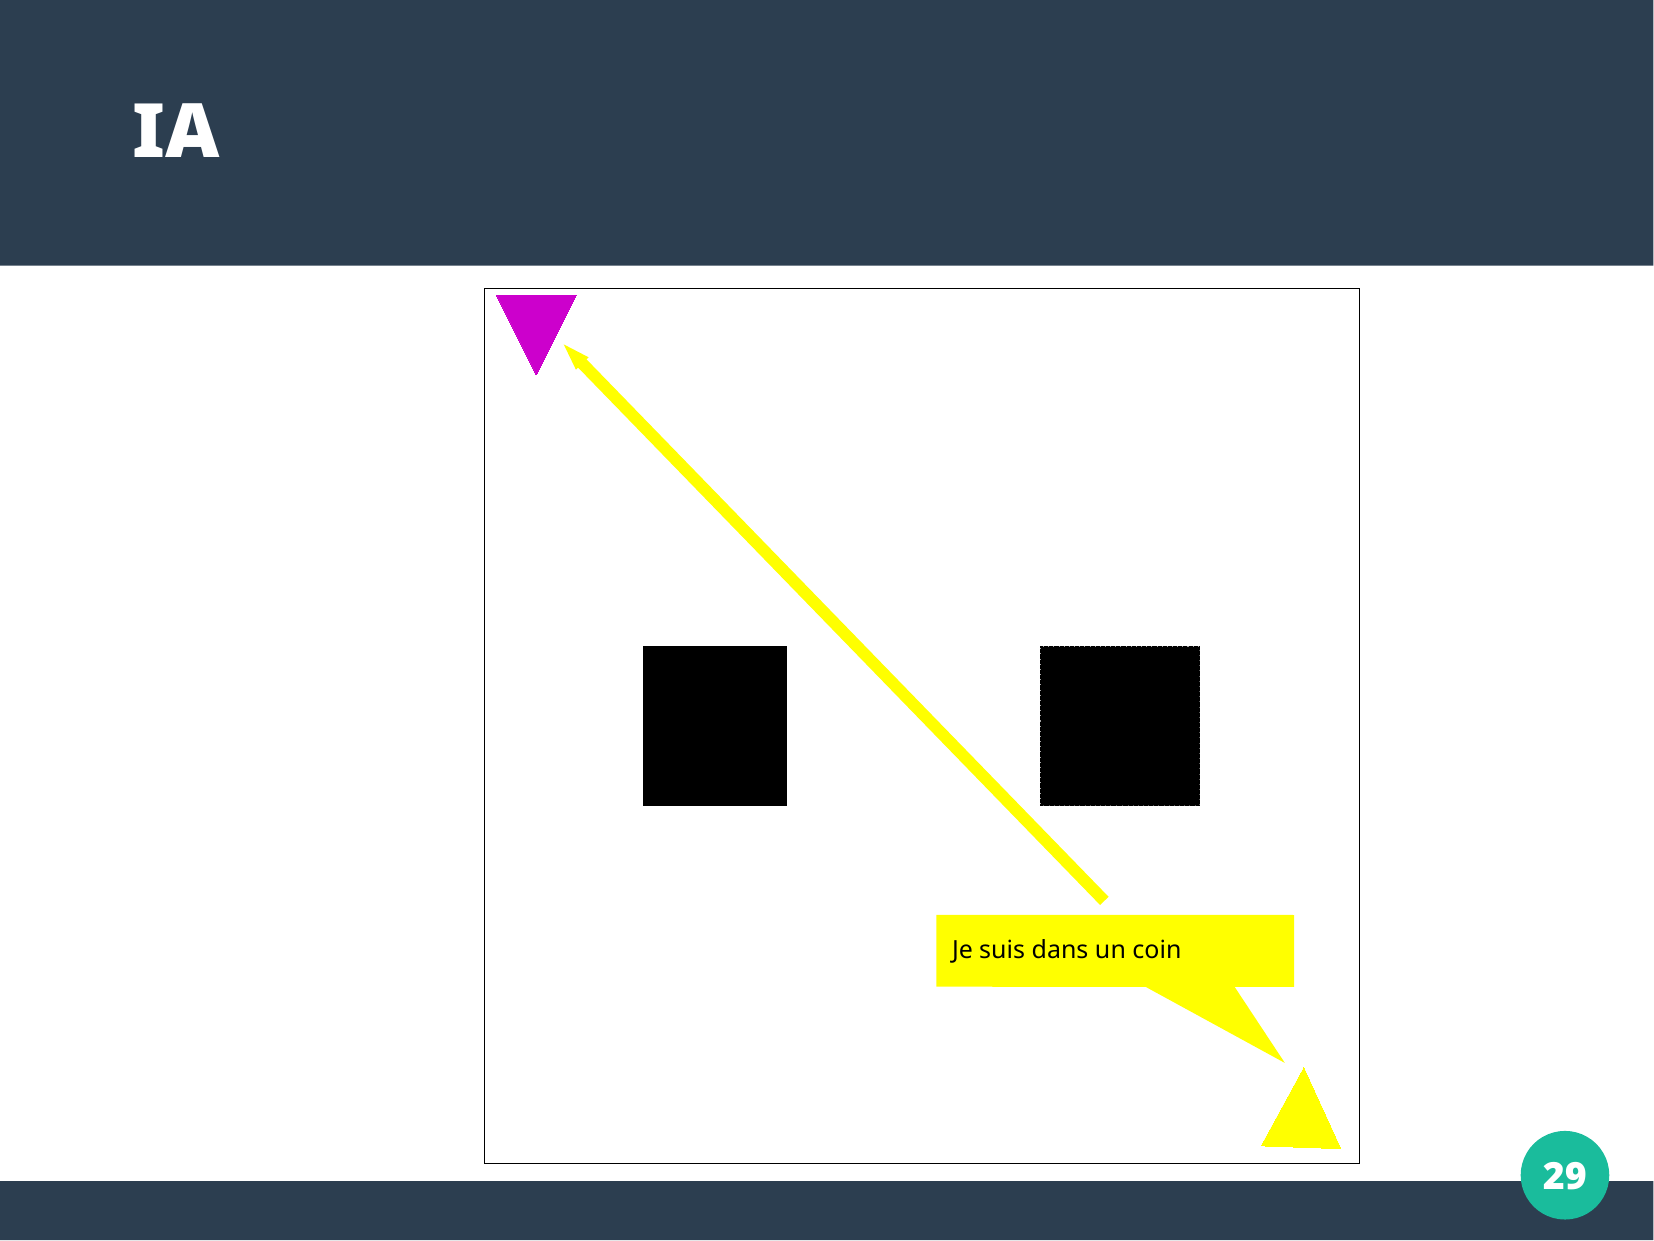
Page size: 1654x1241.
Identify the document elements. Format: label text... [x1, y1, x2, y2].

text_box [496, 295, 577, 375]
text_box [1261, 1067, 1341, 1149]
text_box [1040, 646, 1200, 806]
text_box Je suis dans un coin [937, 924, 1518, 983]
text_box [643, 646, 787, 806]
text_box [484, 288, 1360, 1164]
title IA [59, 49, 1595, 207]
text_box [936, 914, 1295, 1063]
